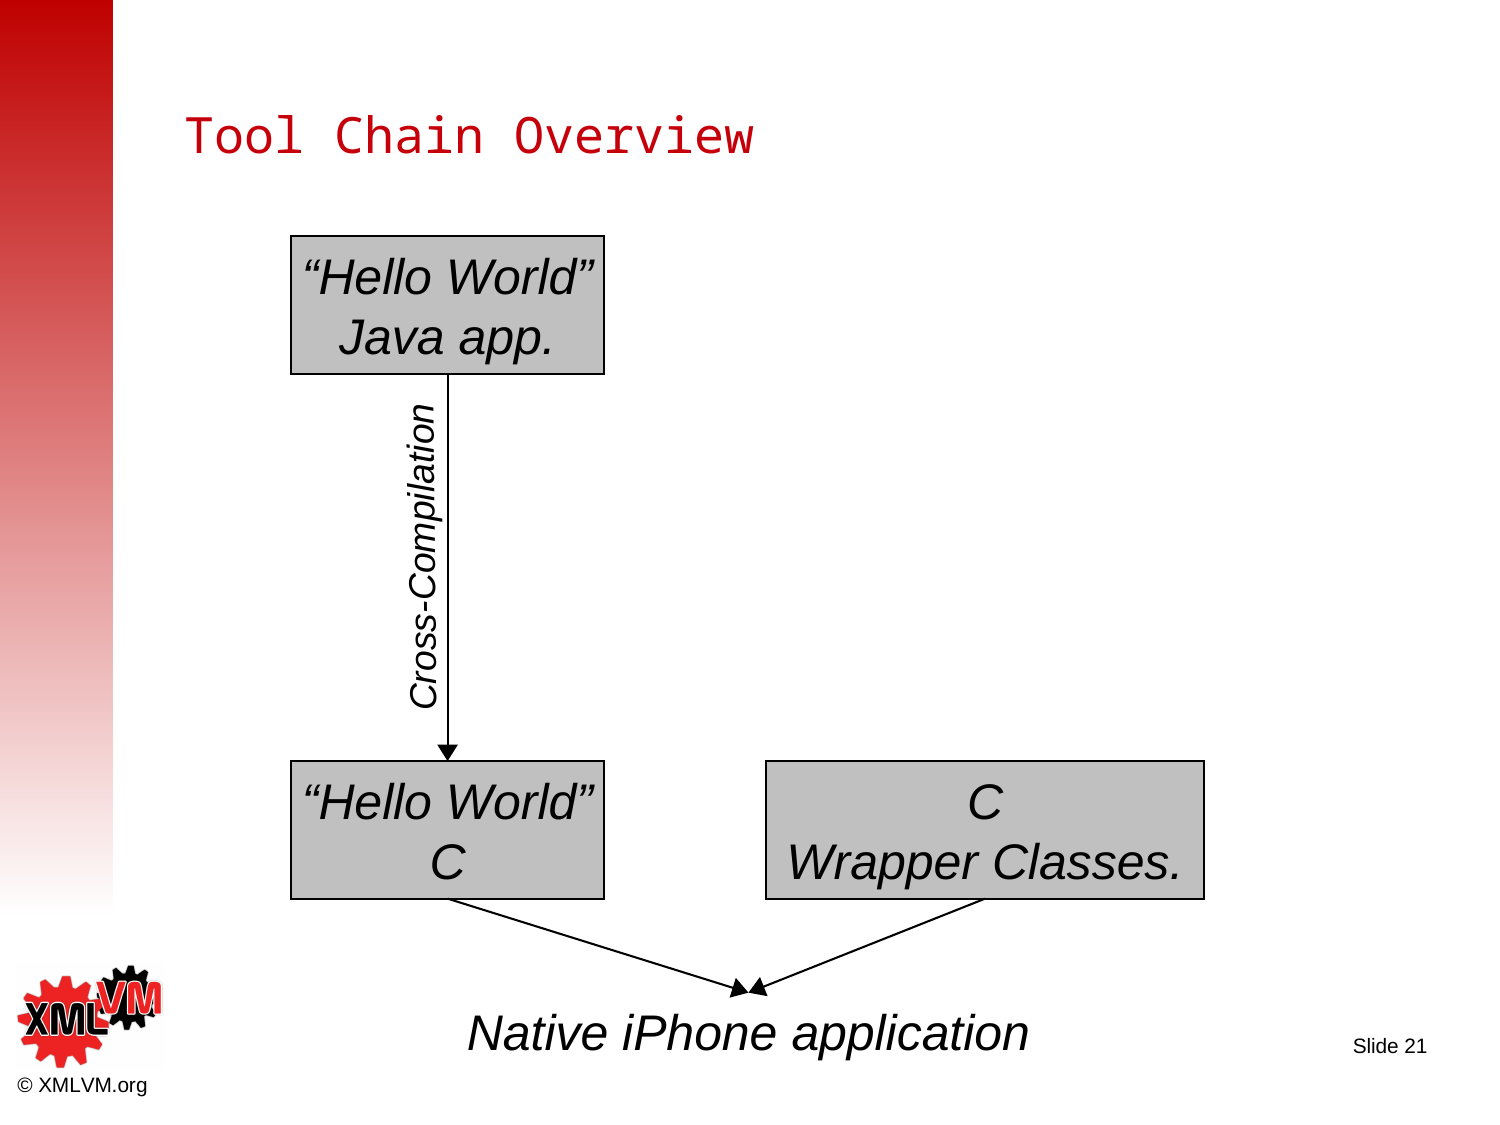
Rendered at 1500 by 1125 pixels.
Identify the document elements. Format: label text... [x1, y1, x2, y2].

text_box Cross-Compilation [387, 388, 452, 727]
text_box C Wrapper Classes. [766, 761, 1204, 899]
text_box “Hello World” C [291, 761, 604, 899]
text_box Native iPhone application [452, 992, 1045, 1069]
title Tool Chain Overview [170, 67, 1447, 207]
text_box “Hello World” Java app. [291, 236, 604, 374]
picture [16, 964, 164, 1069]
